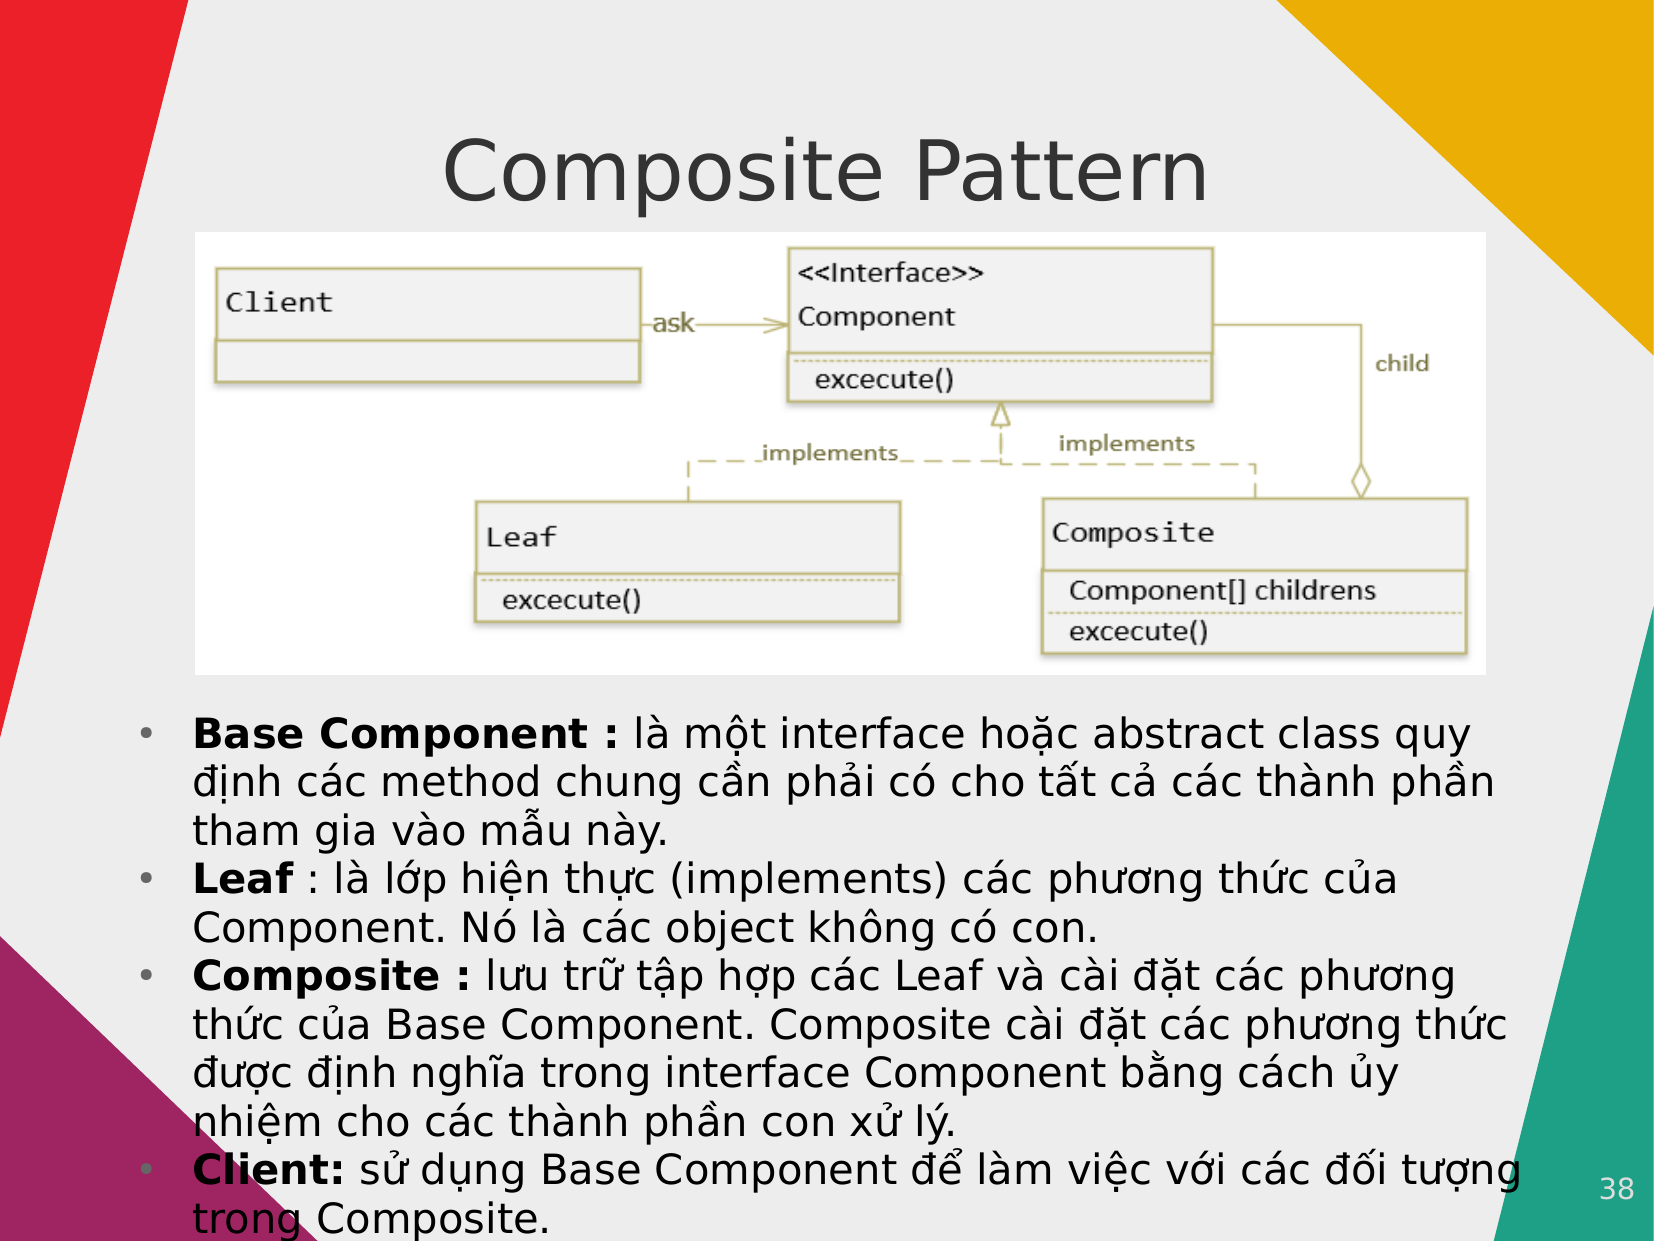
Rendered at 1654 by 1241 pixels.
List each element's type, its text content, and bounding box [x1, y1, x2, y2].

title Composite Pattern [114, 73, 1539, 271]
list Base Component : là một interface hoặc abstract class quy định các method chung cần phải có cho tất cả các thành phần tham gia vào mẫu này. Leaf : là lớp hiện thực (implements) các phương thức của Component. Nó là các object không có con. Composite : lưu trữ tập hợp các Leaf và cài đặt các phương thức của Base Component. Composite cài đặt các phương thức được định nghĩa trong interface Component bằng cách ủy nhiệm cho các thành phần con xử lý. Client: sử dụng Base Component để làm việc với các đối tượng trong Composite. [121, 709, 1546, 1241]
picture [195, 232, 1486, 676]
